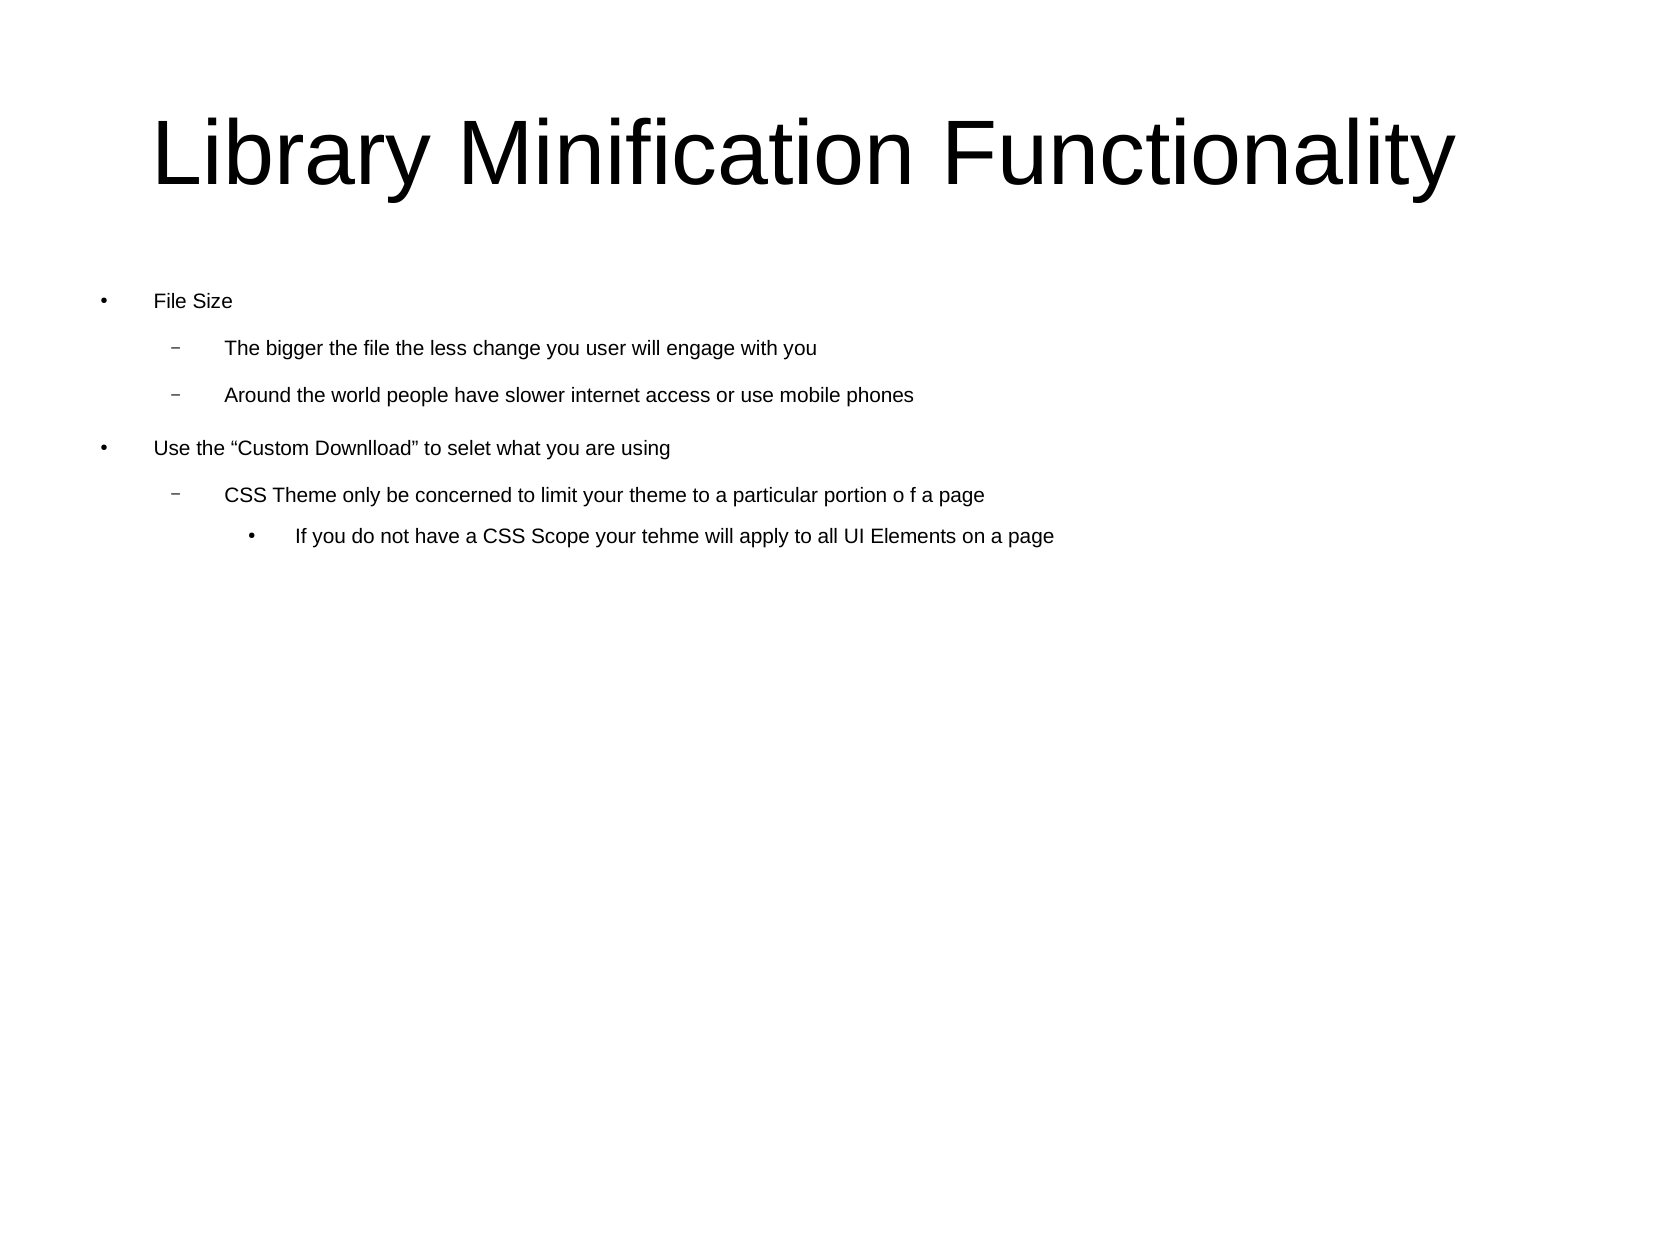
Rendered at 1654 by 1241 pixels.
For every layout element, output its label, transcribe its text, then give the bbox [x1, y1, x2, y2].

list File Size The bigger the file the less change you user will engage with you Around the world people have slower internet access or use mobile phones Use the “Custom Downlload” to selet what you are using CSS Theme only be concerned to limit your theme to a particular portion o f a page If you do not have a CSS Scope your tehme will apply to all UI Elements on a page [82, 290, 1571, 1010]
title Library Minification Functionality [82, 49, 1571, 257]
